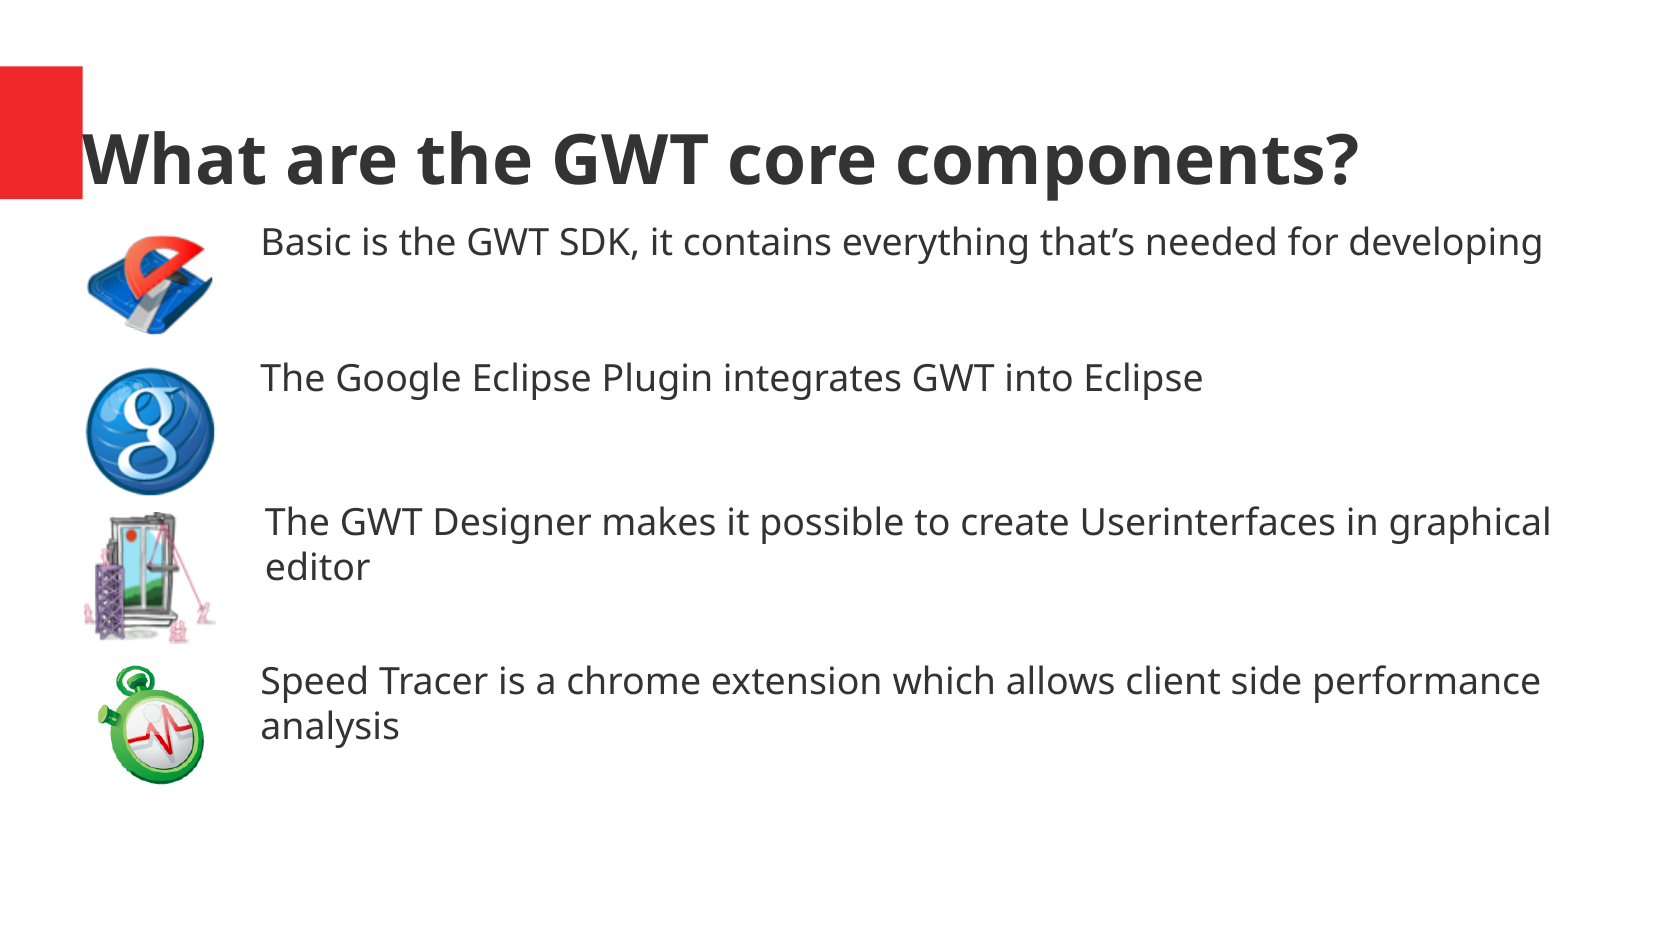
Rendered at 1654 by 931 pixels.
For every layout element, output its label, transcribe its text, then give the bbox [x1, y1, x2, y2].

list Speed Tracer is a chrome extension which allows client side performance analysis [260, 656, 1571, 762]
list Basic is the GWT SDK, it contains everything that’s needed for developing [260, 217, 1571, 352]
picture [84, 659, 216, 790]
picture [84, 366, 216, 497]
list The GWT Designer makes it possible to create Userinterfaces in graphical editor [264, 498, 1576, 632]
title What are the GWT core components? [82, 14, 1571, 216]
list The Google Eclipse Plugin integrates GWT into Eclipse [260, 354, 1571, 489]
picture [84, 512, 216, 644]
picture [84, 219, 216, 351]
